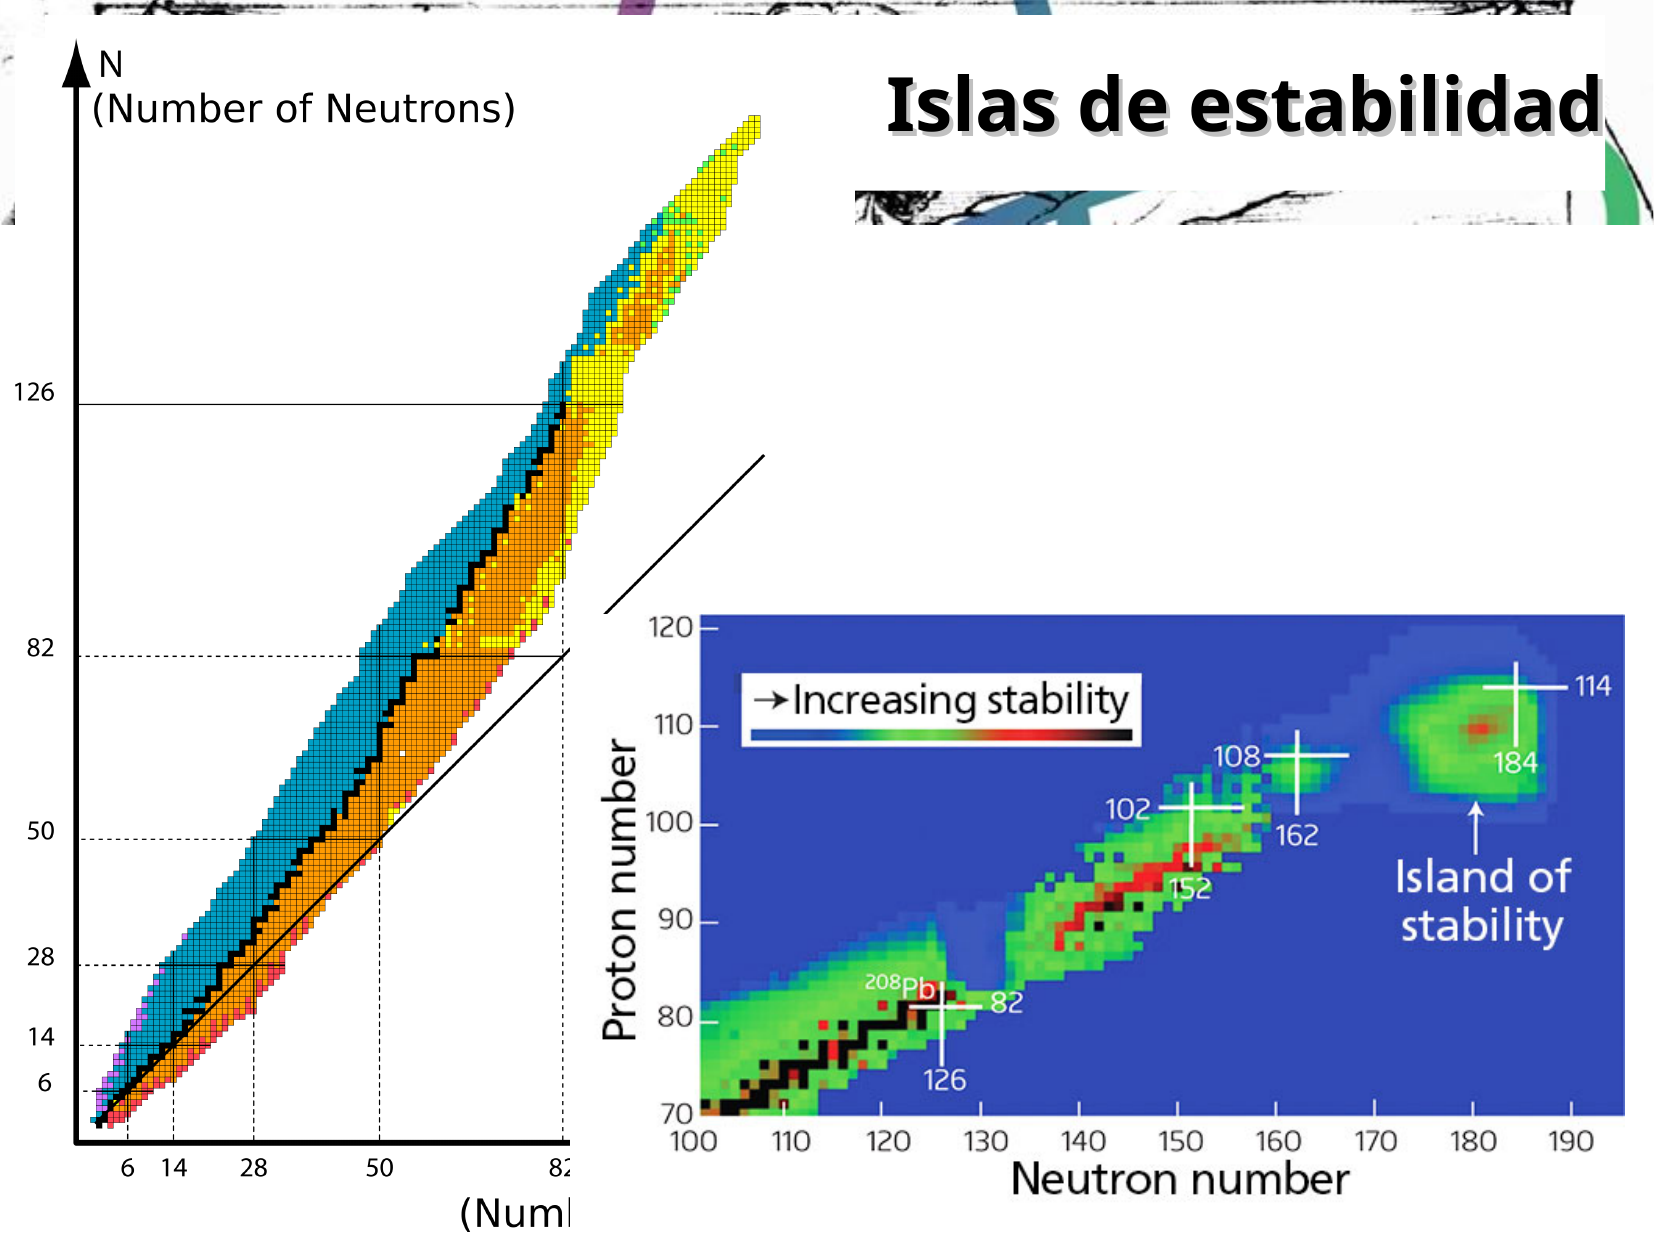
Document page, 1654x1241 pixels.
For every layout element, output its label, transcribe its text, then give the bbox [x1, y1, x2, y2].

title Islas de estabilidad [45, 15, 1606, 191]
picture [0, 0, 1654, 1241]
